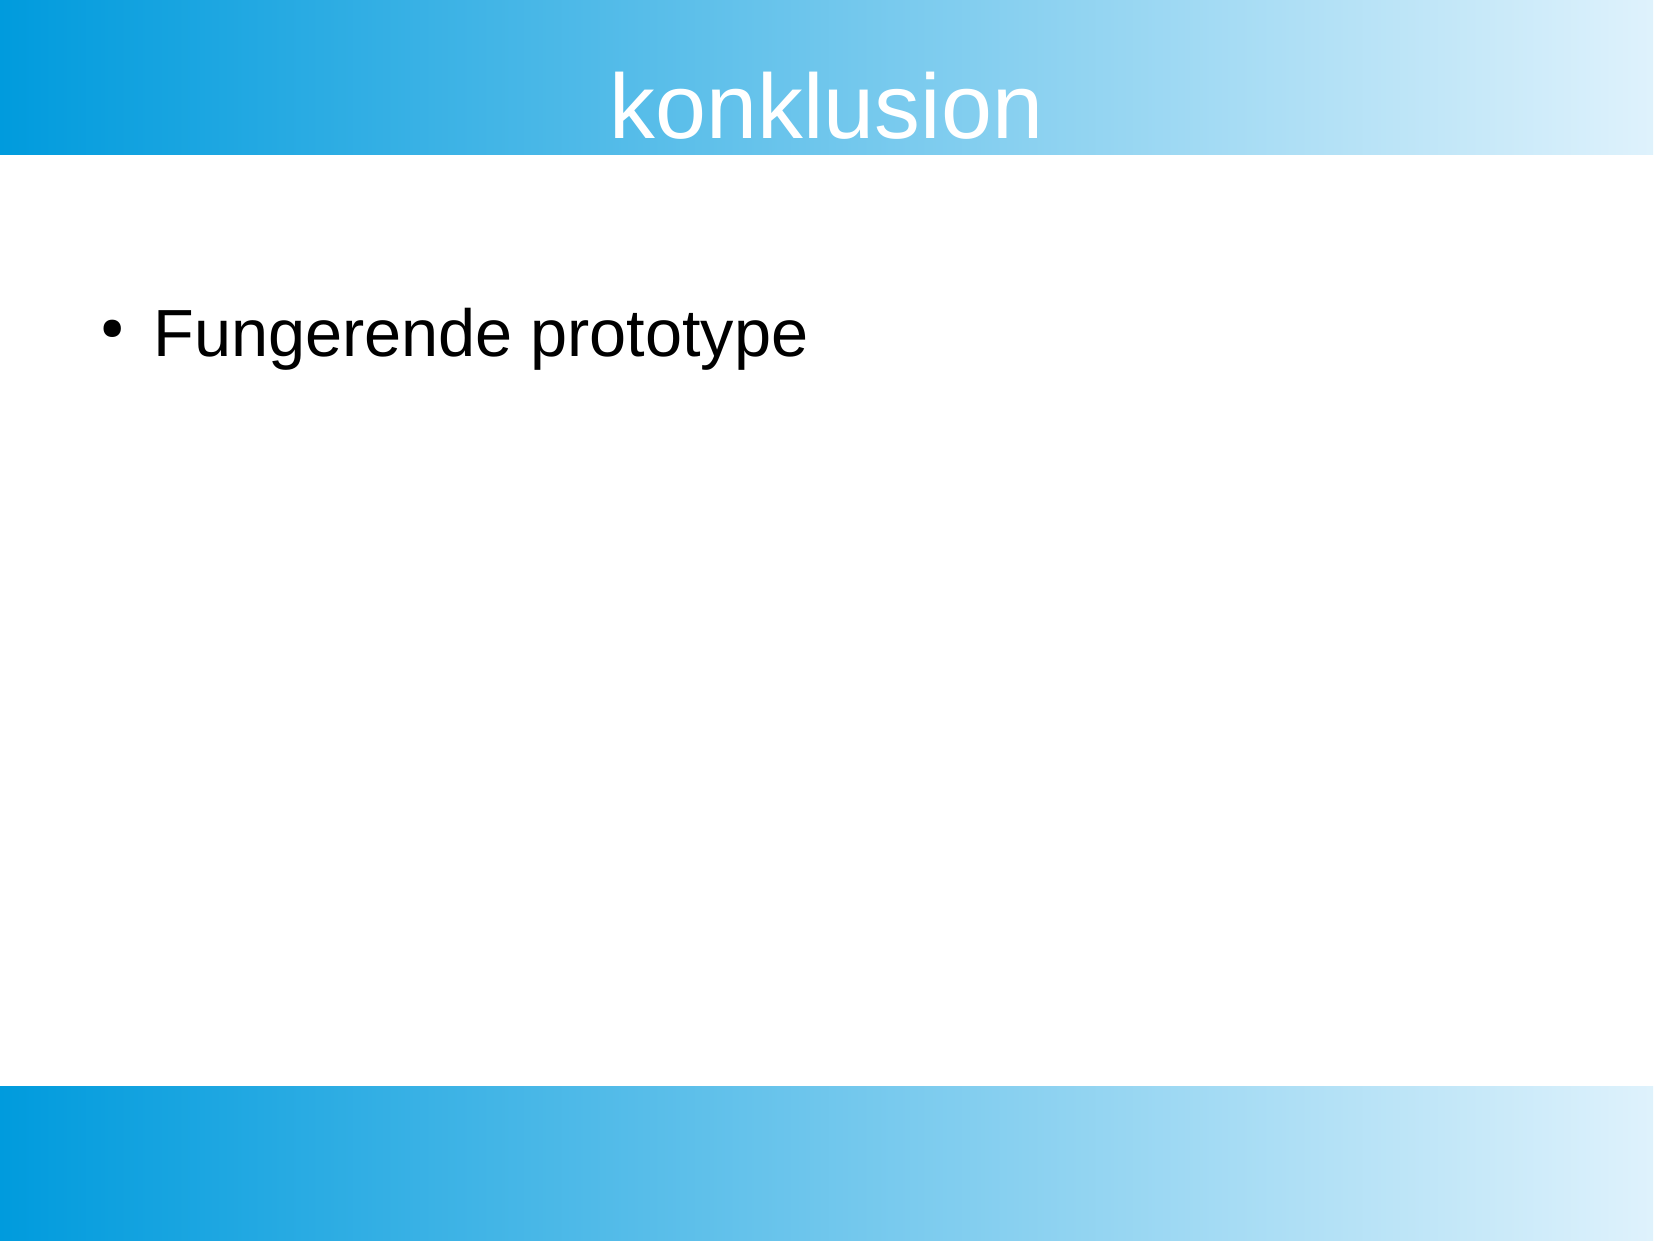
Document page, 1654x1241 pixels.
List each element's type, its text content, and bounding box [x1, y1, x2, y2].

list Fungerende prototype [82, 290, 1571, 1010]
title konklusion [82, 46, 1571, 158]
